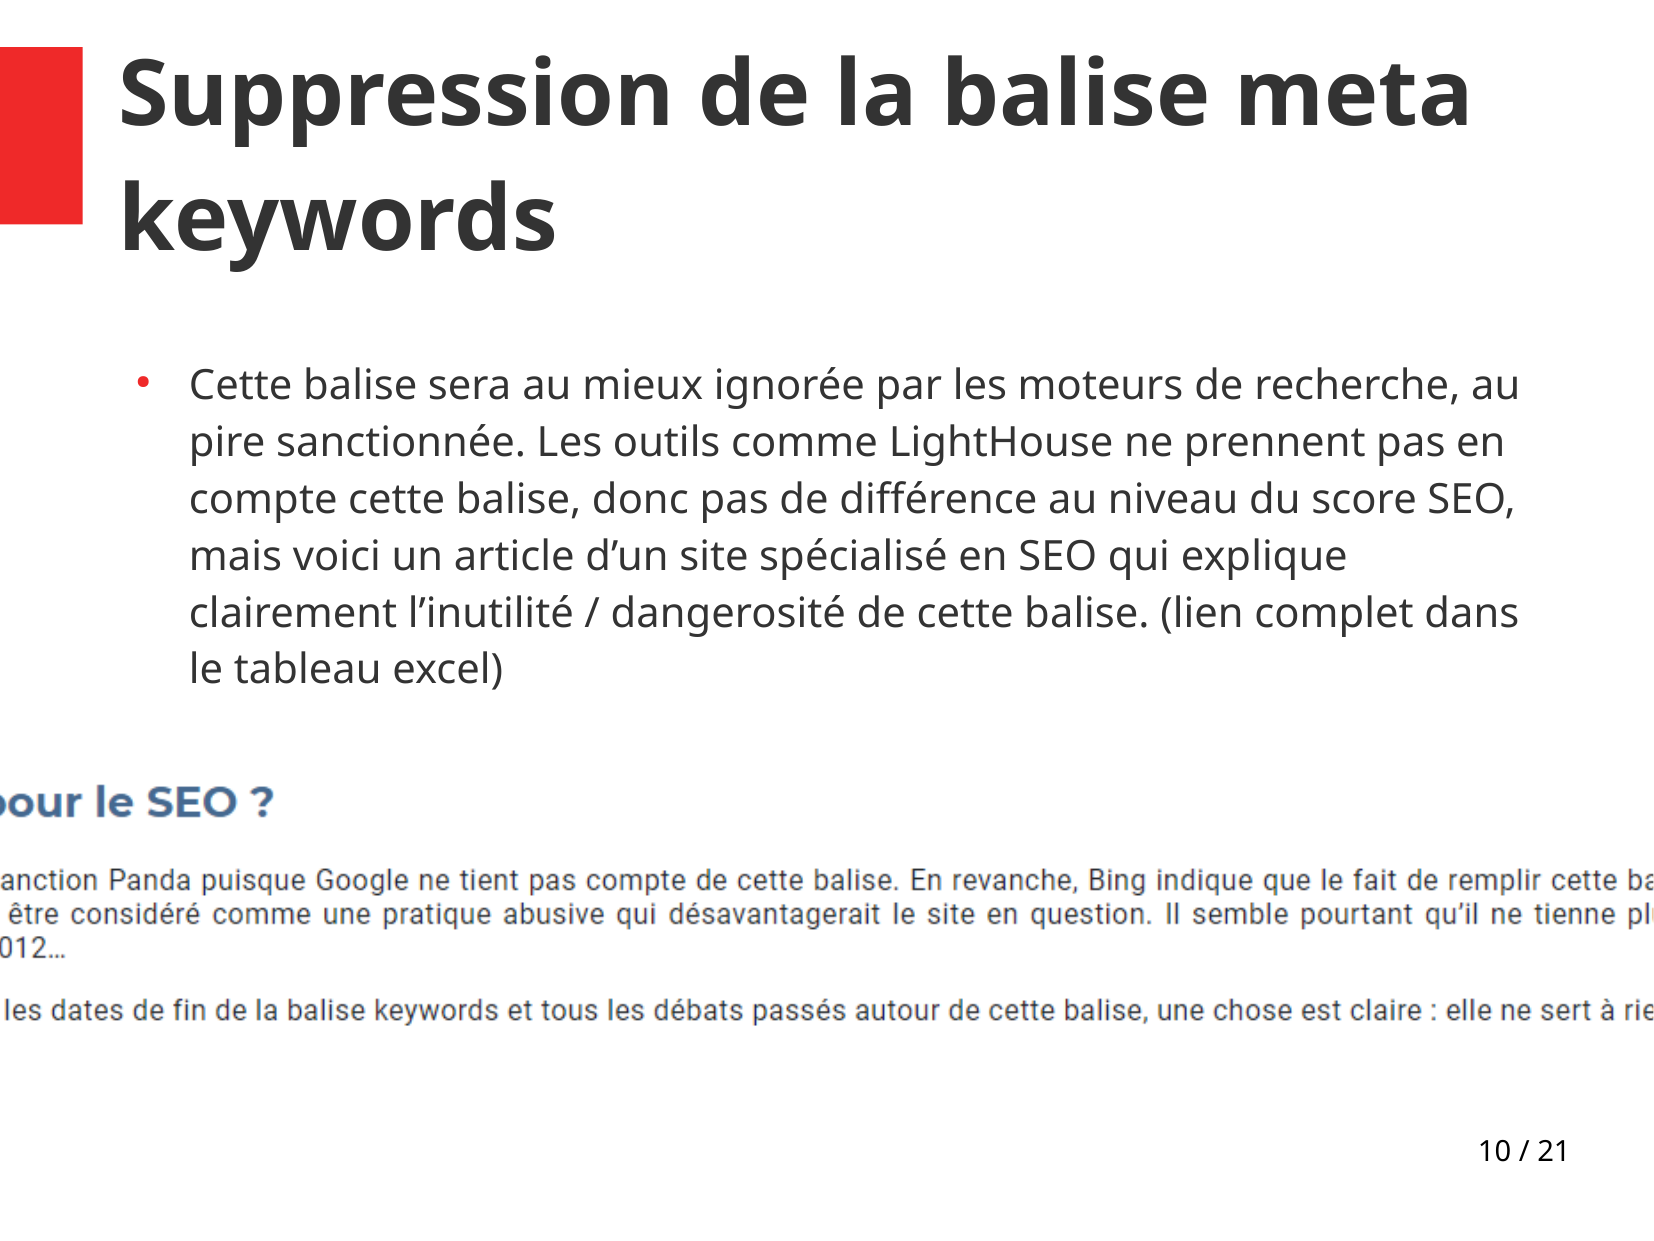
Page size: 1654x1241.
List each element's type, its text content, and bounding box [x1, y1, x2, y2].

title Suppression de la balise meta keywords [118, 27, 1571, 278]
list Cette balise sera au mieux ignorée par les moteurs de recherche, au pire sanctionnée. Les outils comme LightHouse ne prennent pas en compte cette balise, donc pas de différence au niveau du score SEO, mais voici un article d’un site spécialisé en SEO qui explique clairement l’inutilité / dangerosité de cette balise. (lien complet dans le tableau excel) [118, 354, 1536, 755]
picture [0, 755, 1654, 1099]
